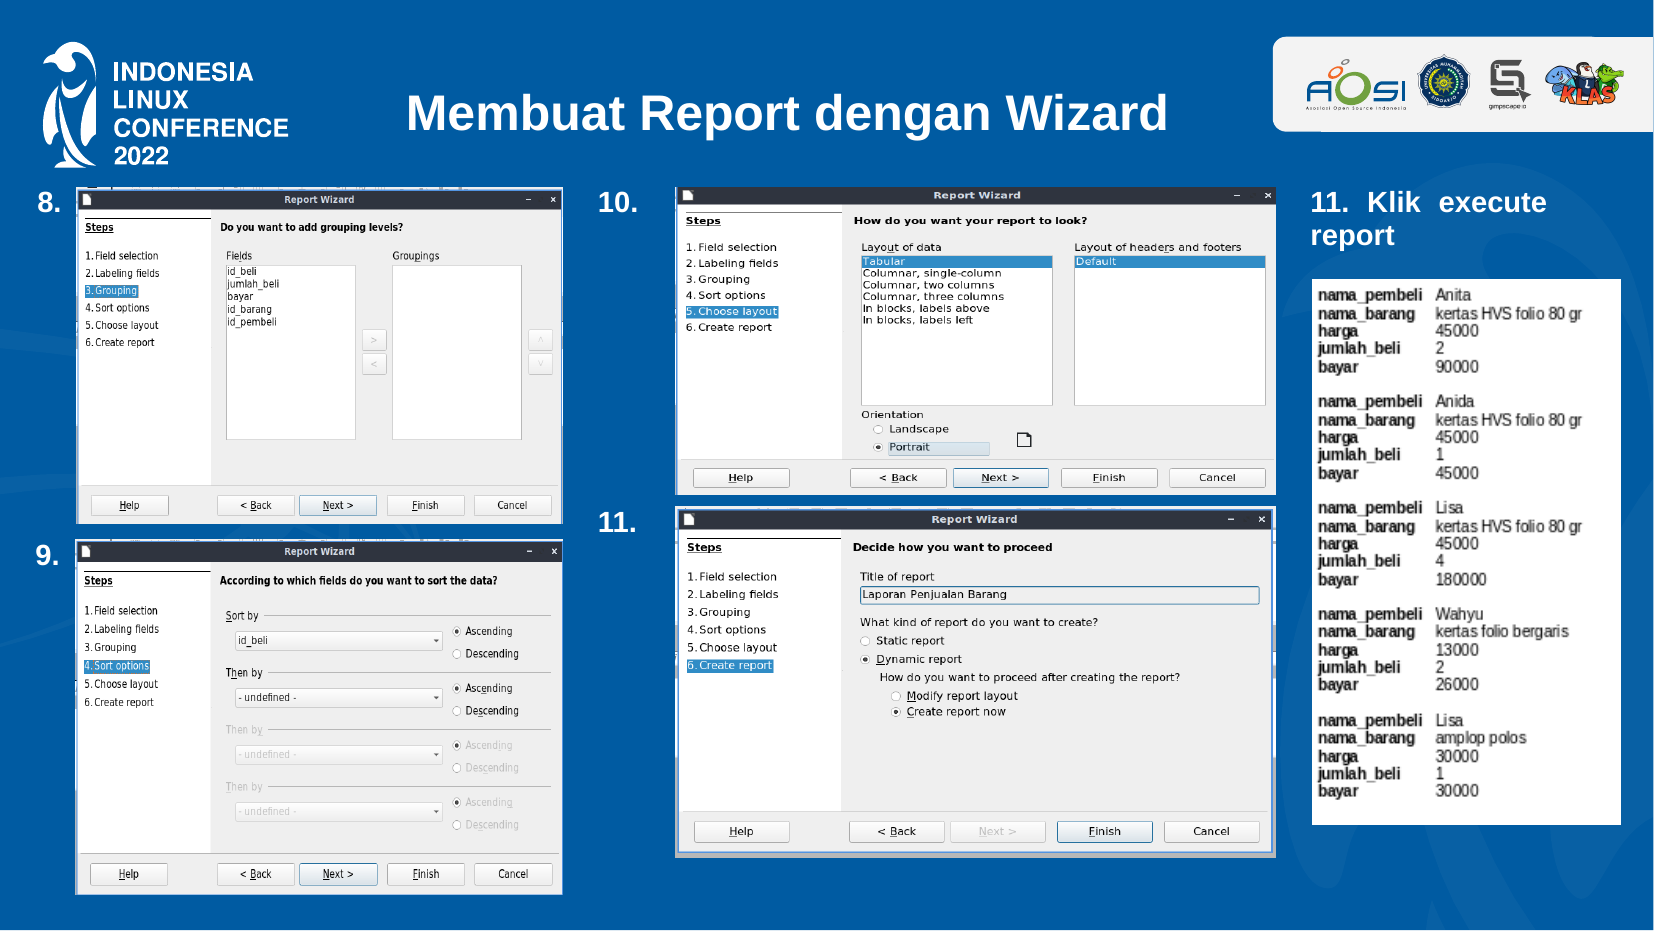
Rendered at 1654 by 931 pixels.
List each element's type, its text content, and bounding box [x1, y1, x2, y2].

picture [675, 187, 1276, 495]
text_box 8. [1, 186, 562, 248]
picture [675, 601, 1276, 858]
picture [1312, 279, 1621, 825]
text_box 10. [562, 186, 1275, 280]
picture [1545, 62, 1624, 105]
text_box 11. Klik execute report [1275, 186, 1654, 280]
text_box 11. [562, 506, 1312, 601]
text_box 9. [0, 539, 75, 601]
picture [76, 187, 563, 524]
picture [1417, 54, 1471, 85]
picture [75, 539, 563, 896]
title Membuat Report dengan Wizard [75, 85, 1501, 186]
